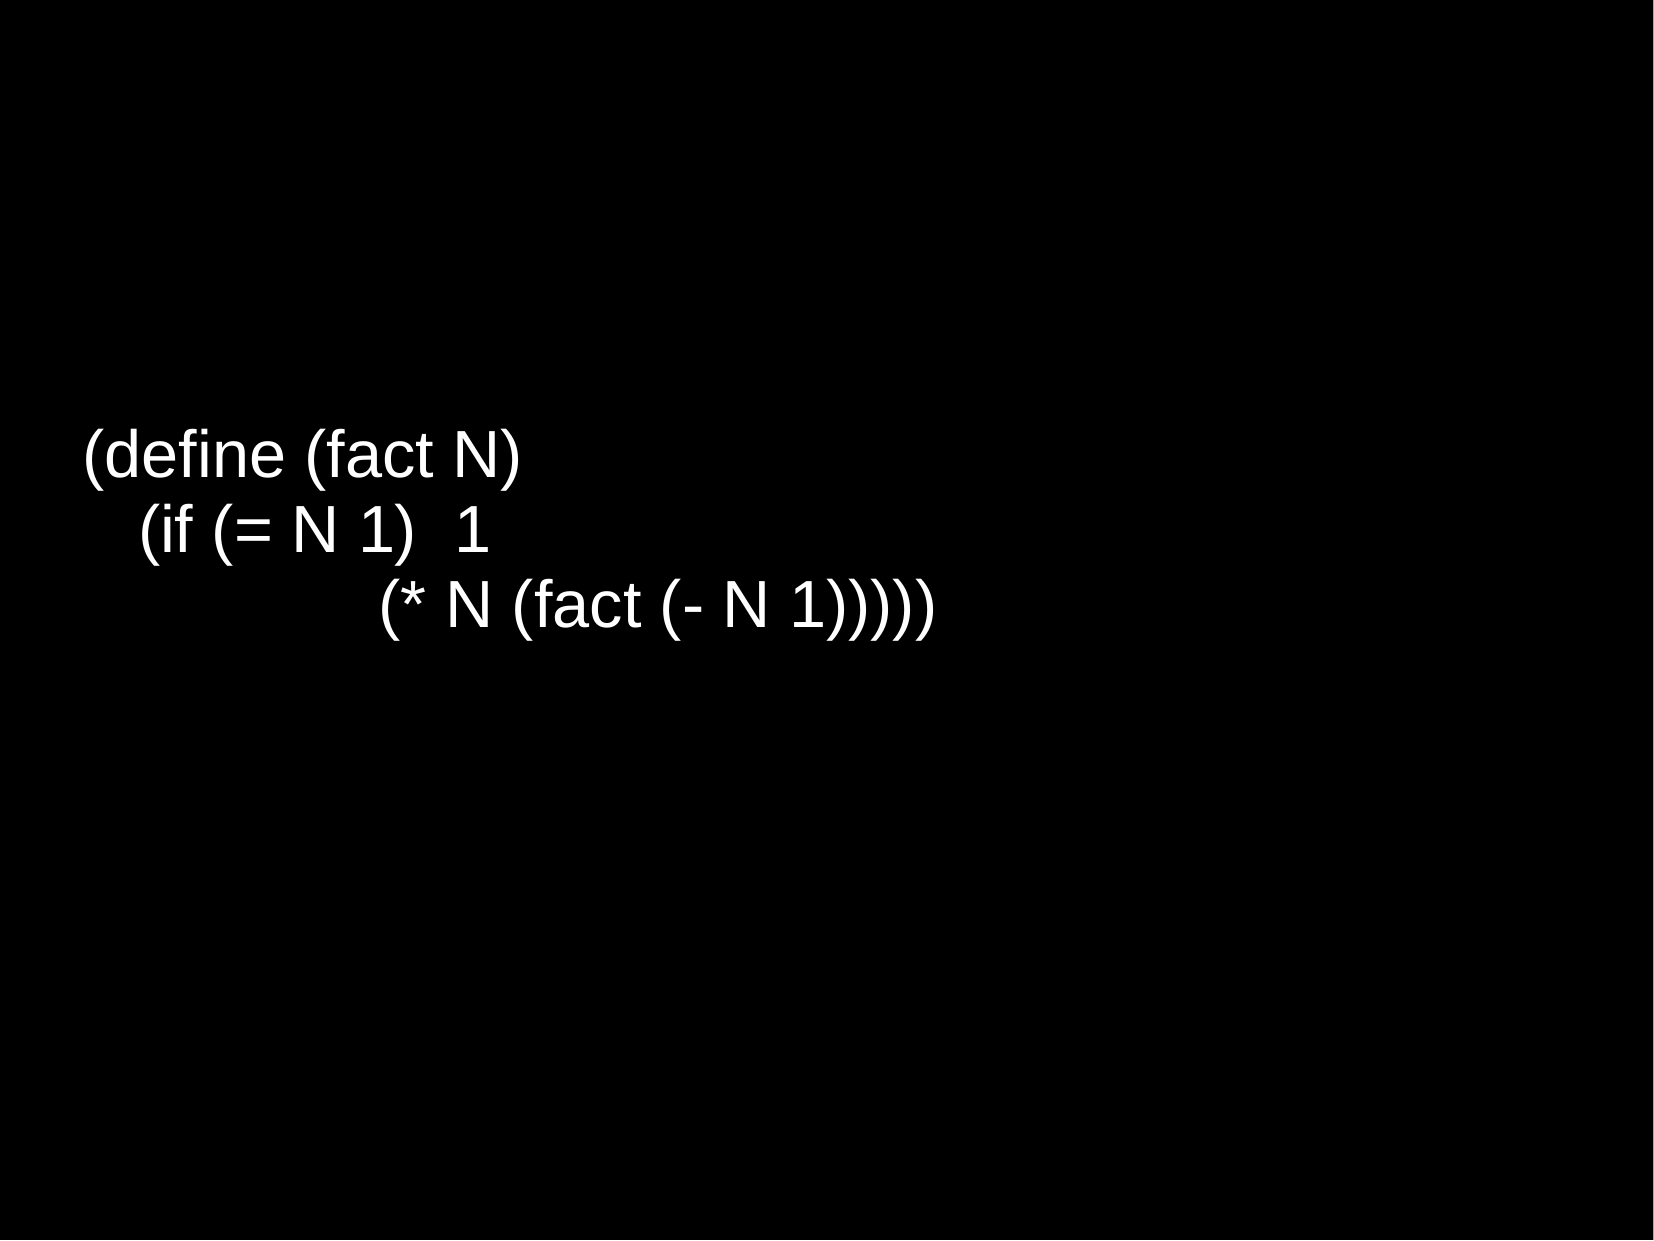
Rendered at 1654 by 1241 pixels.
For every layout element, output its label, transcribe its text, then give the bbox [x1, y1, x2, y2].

subtitle (define (fact N) (if (= N 1) 1 (* N (fact (- N 1))))) [82, 49, 1571, 1010]
